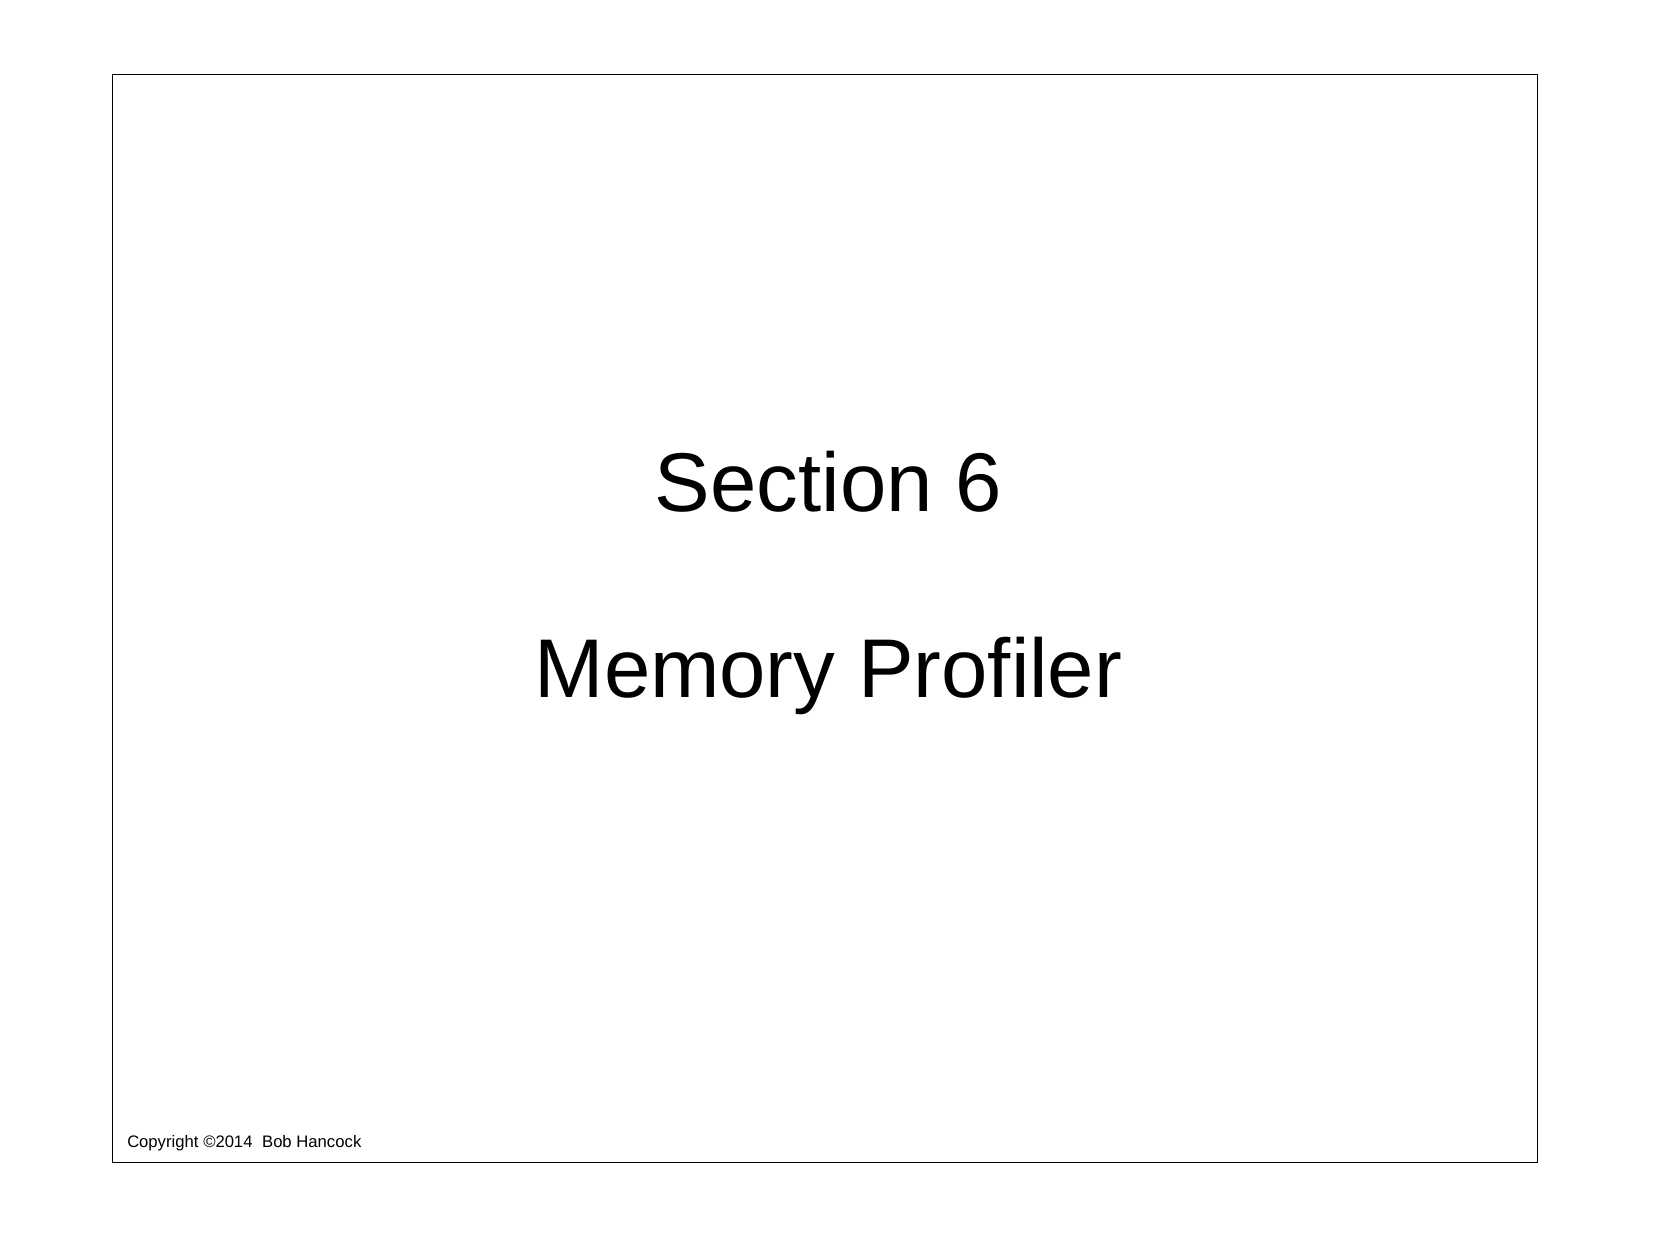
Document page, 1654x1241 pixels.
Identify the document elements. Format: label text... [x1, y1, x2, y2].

subtitle Section 6 Memory Profiler [251, 164, 1407, 1099]
text_box Copyright ©2014 Bob Hancock [112, 1125, 377, 1159]
